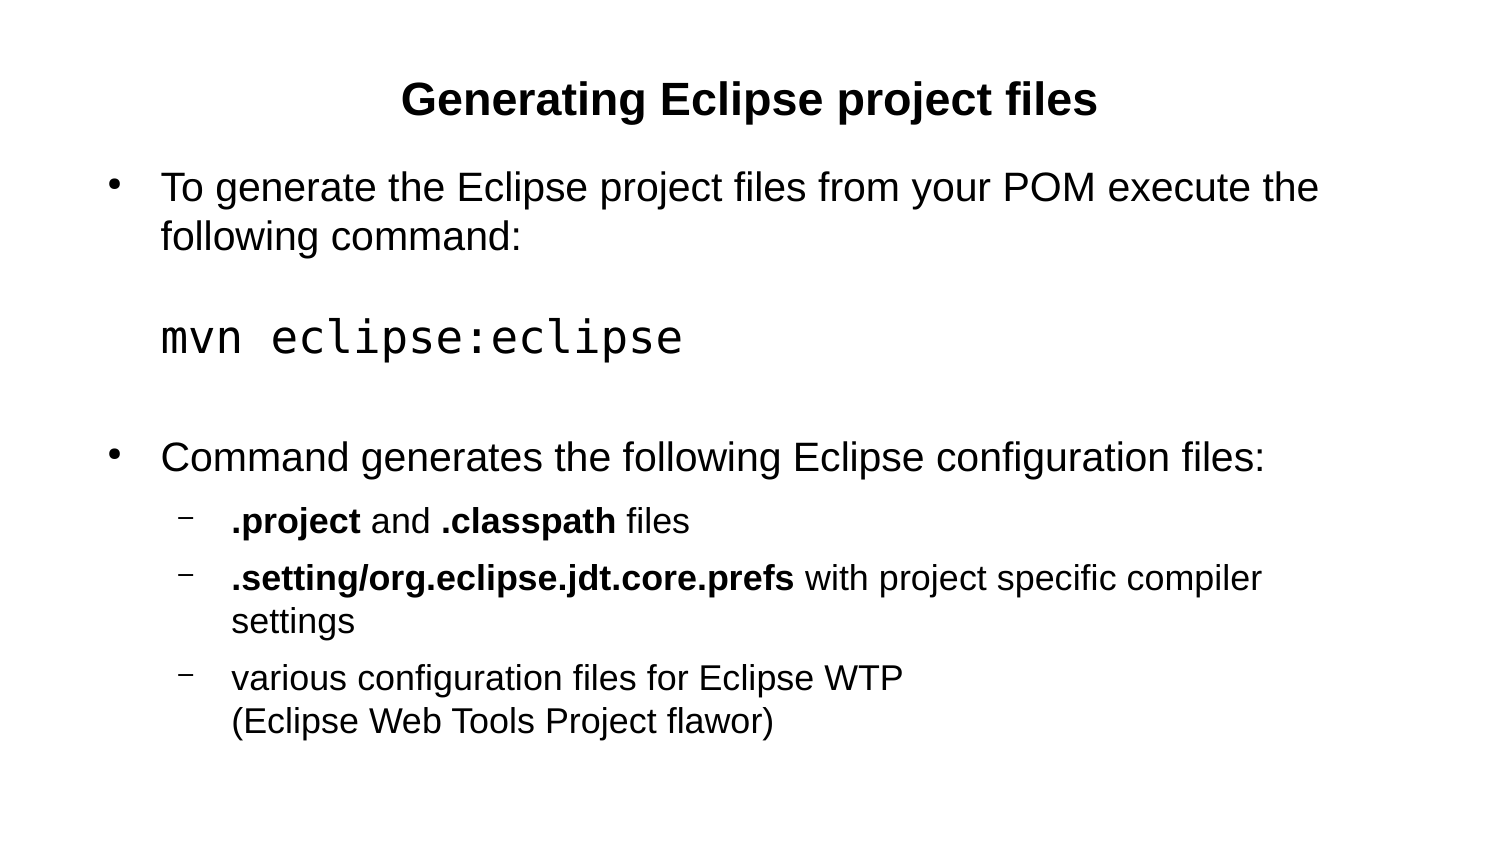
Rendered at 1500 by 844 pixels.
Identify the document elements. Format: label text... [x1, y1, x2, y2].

title Generating Eclipse project files [75, 33, 1425, 133]
list To generate the Eclipse project files from your POM execute the following command: mvn eclipse:eclipse Command generates the following Eclipse configuration files: .project and .classpath files .setting/org.eclipse.jdt.core.prefs with project specific compiler settings various configuration files for Eclipse WTP (Eclipse Web Tools Project flawor) [75, 153, 1395, 807]
